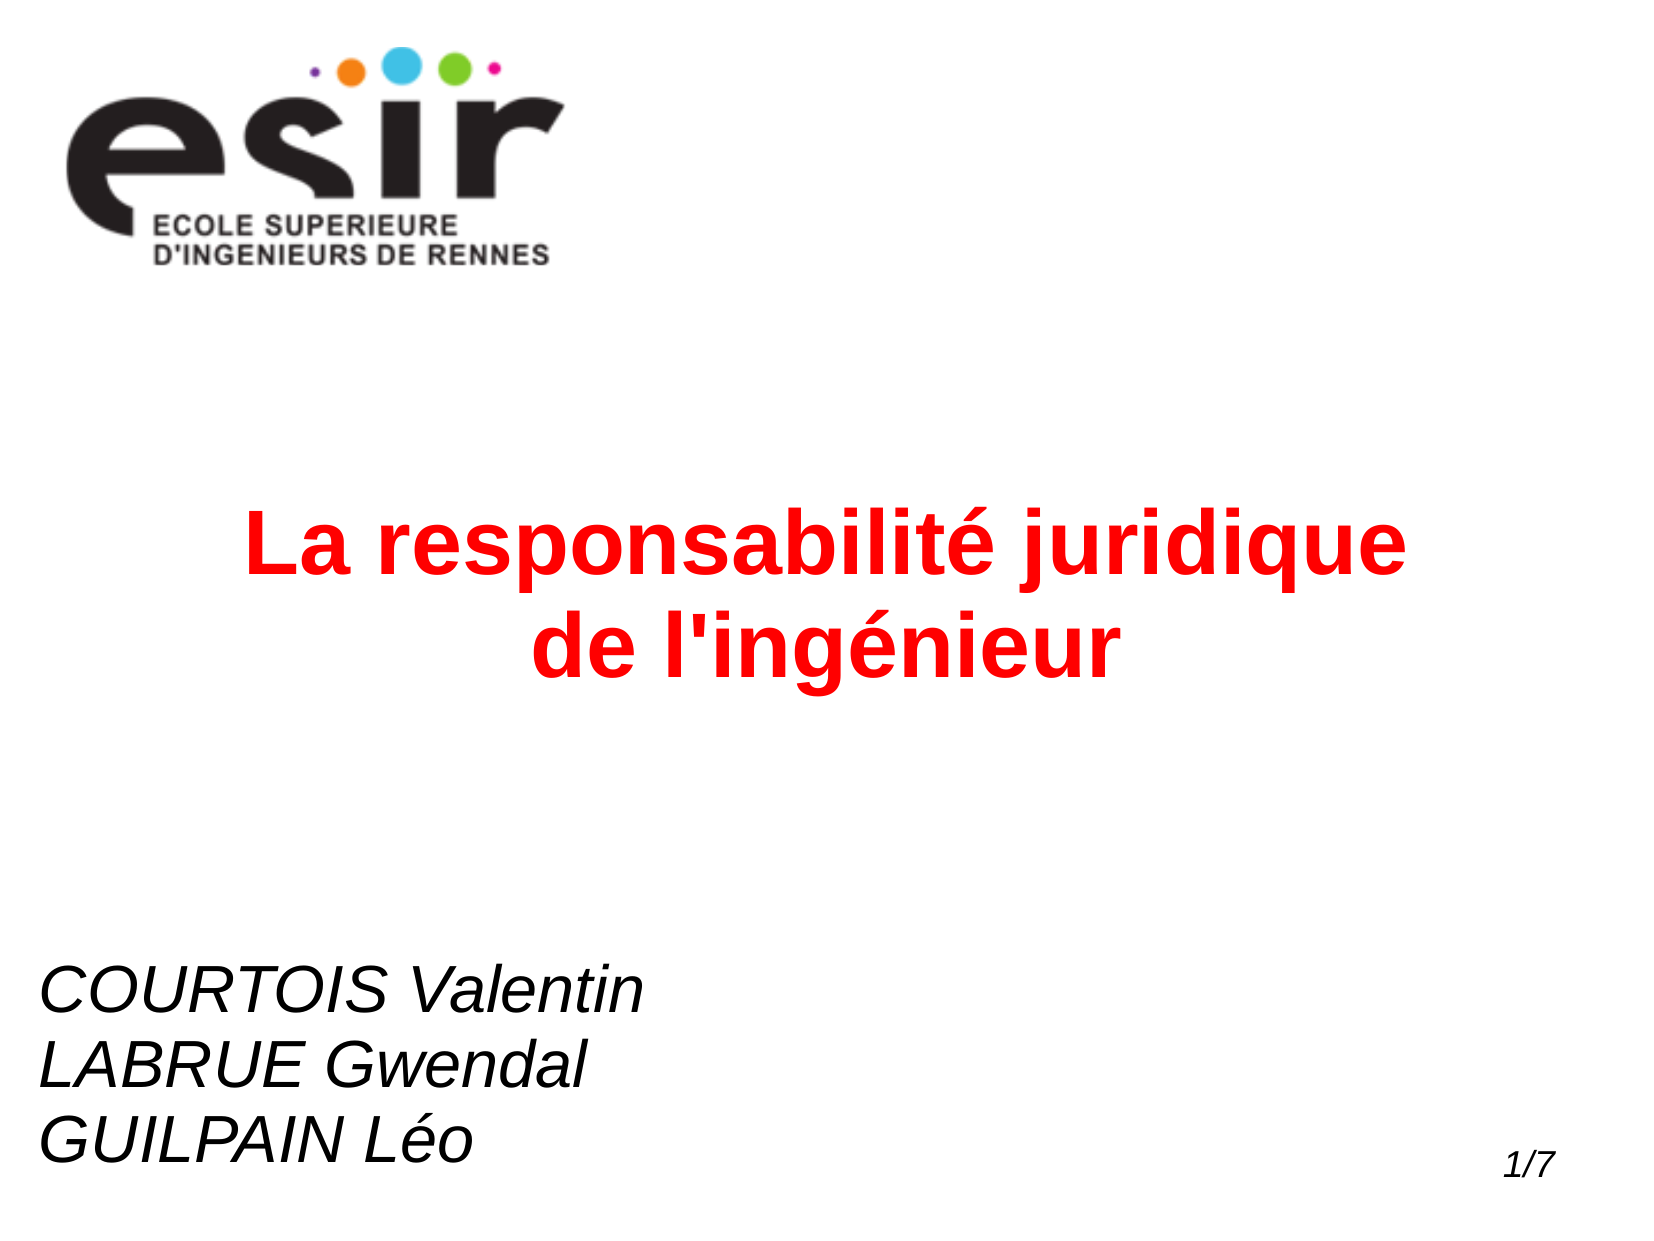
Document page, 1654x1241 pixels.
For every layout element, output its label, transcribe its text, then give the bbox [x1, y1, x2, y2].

text_box 1/7 [1488, 1136, 1570, 1193]
text_box COURTOIS Valentin LABRUE Gwendal GUILPAIN Léo [24, 944, 662, 1184]
text_box La responsabilité juridique de l'ingénieur [0, 484, 1654, 705]
picture [0, 47, 591, 273]
